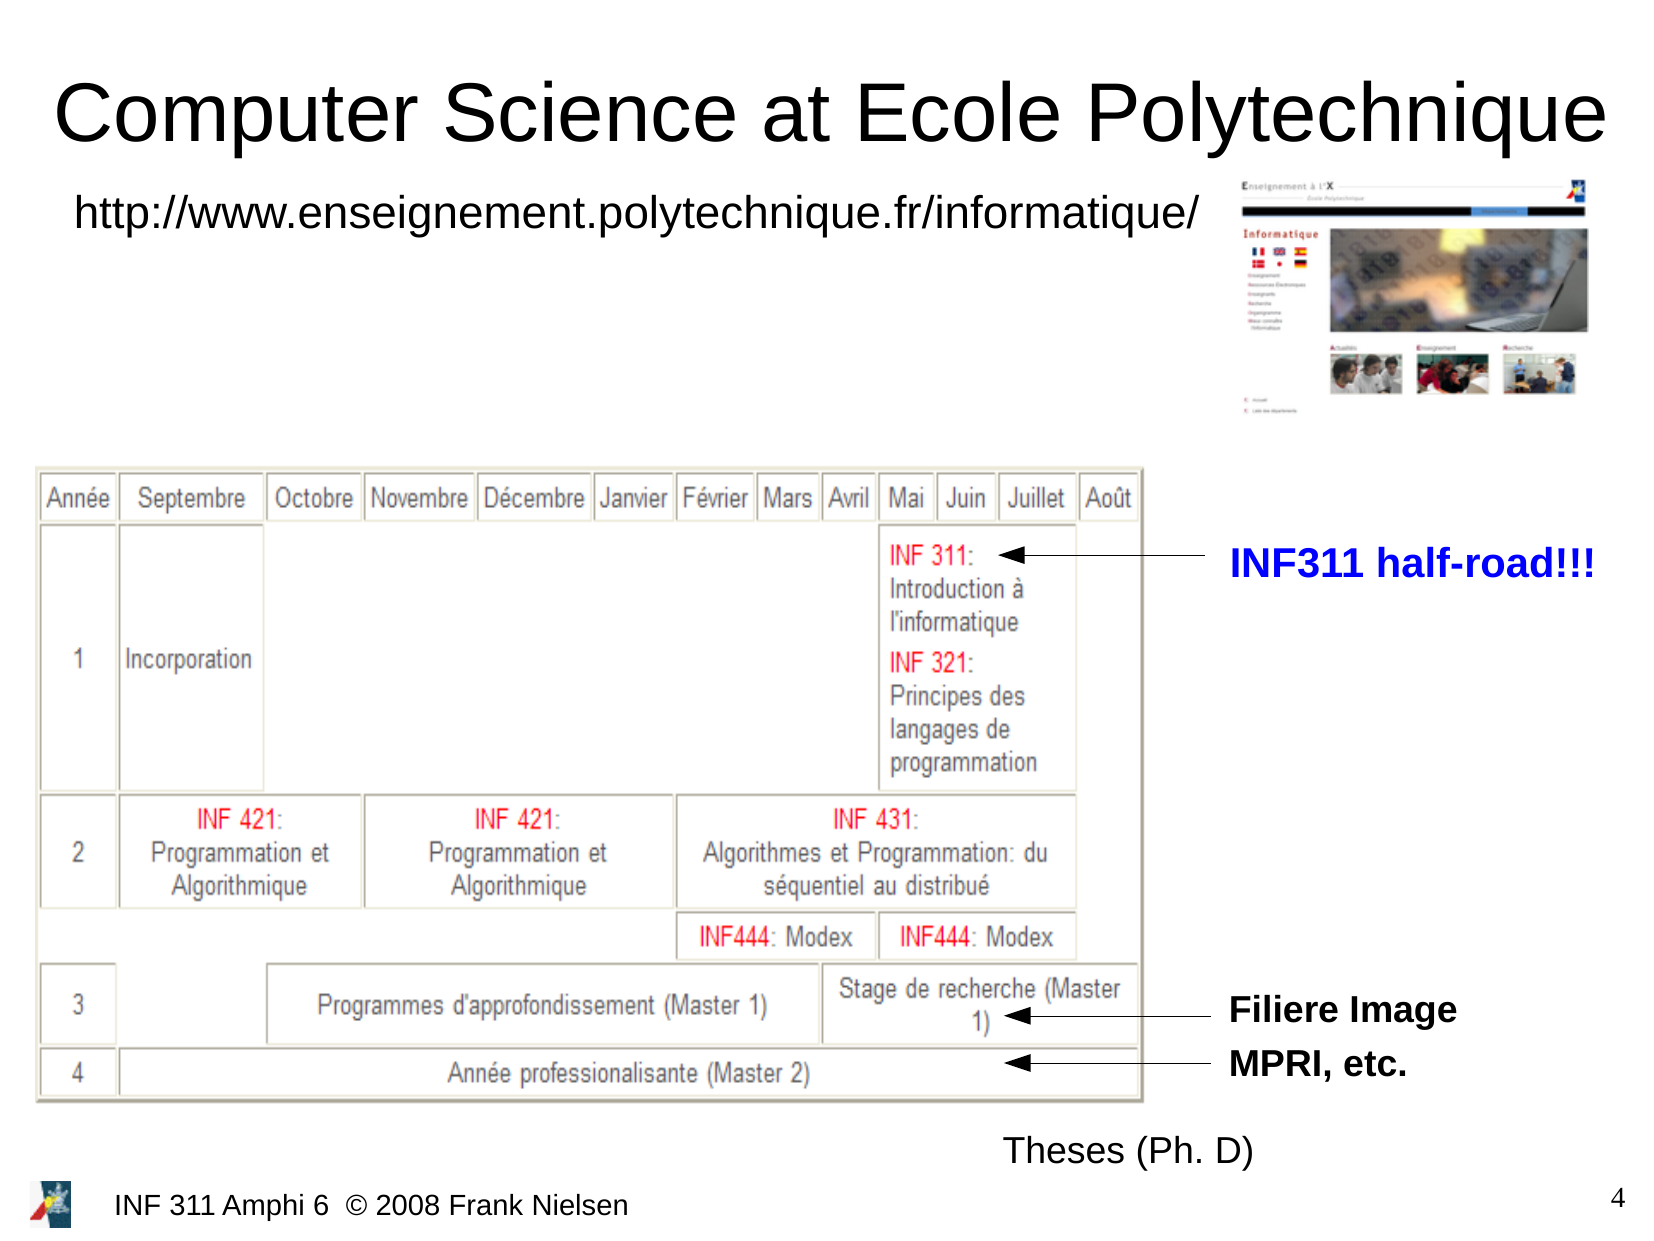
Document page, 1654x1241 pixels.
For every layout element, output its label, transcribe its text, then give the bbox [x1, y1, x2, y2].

text_box http://www.enseignement.polytechnique.fr/informatique/ [59, 179, 1215, 246]
text_box INF311 half-road!!! [1203, 532, 1612, 595]
text_box Theses (Ph. D) [987, 1122, 1270, 1179]
picture [1240, 177, 1589, 420]
text_box Computer Science at Ecole Polytechnique [39, 59, 1625, 167]
text_box Filiere Image [1203, 981, 1473, 1040]
picture [29, 1181, 71, 1228]
picture [35, 442, 1158, 1123]
text_box MPRI, etc. [1203, 1034, 1423, 1093]
